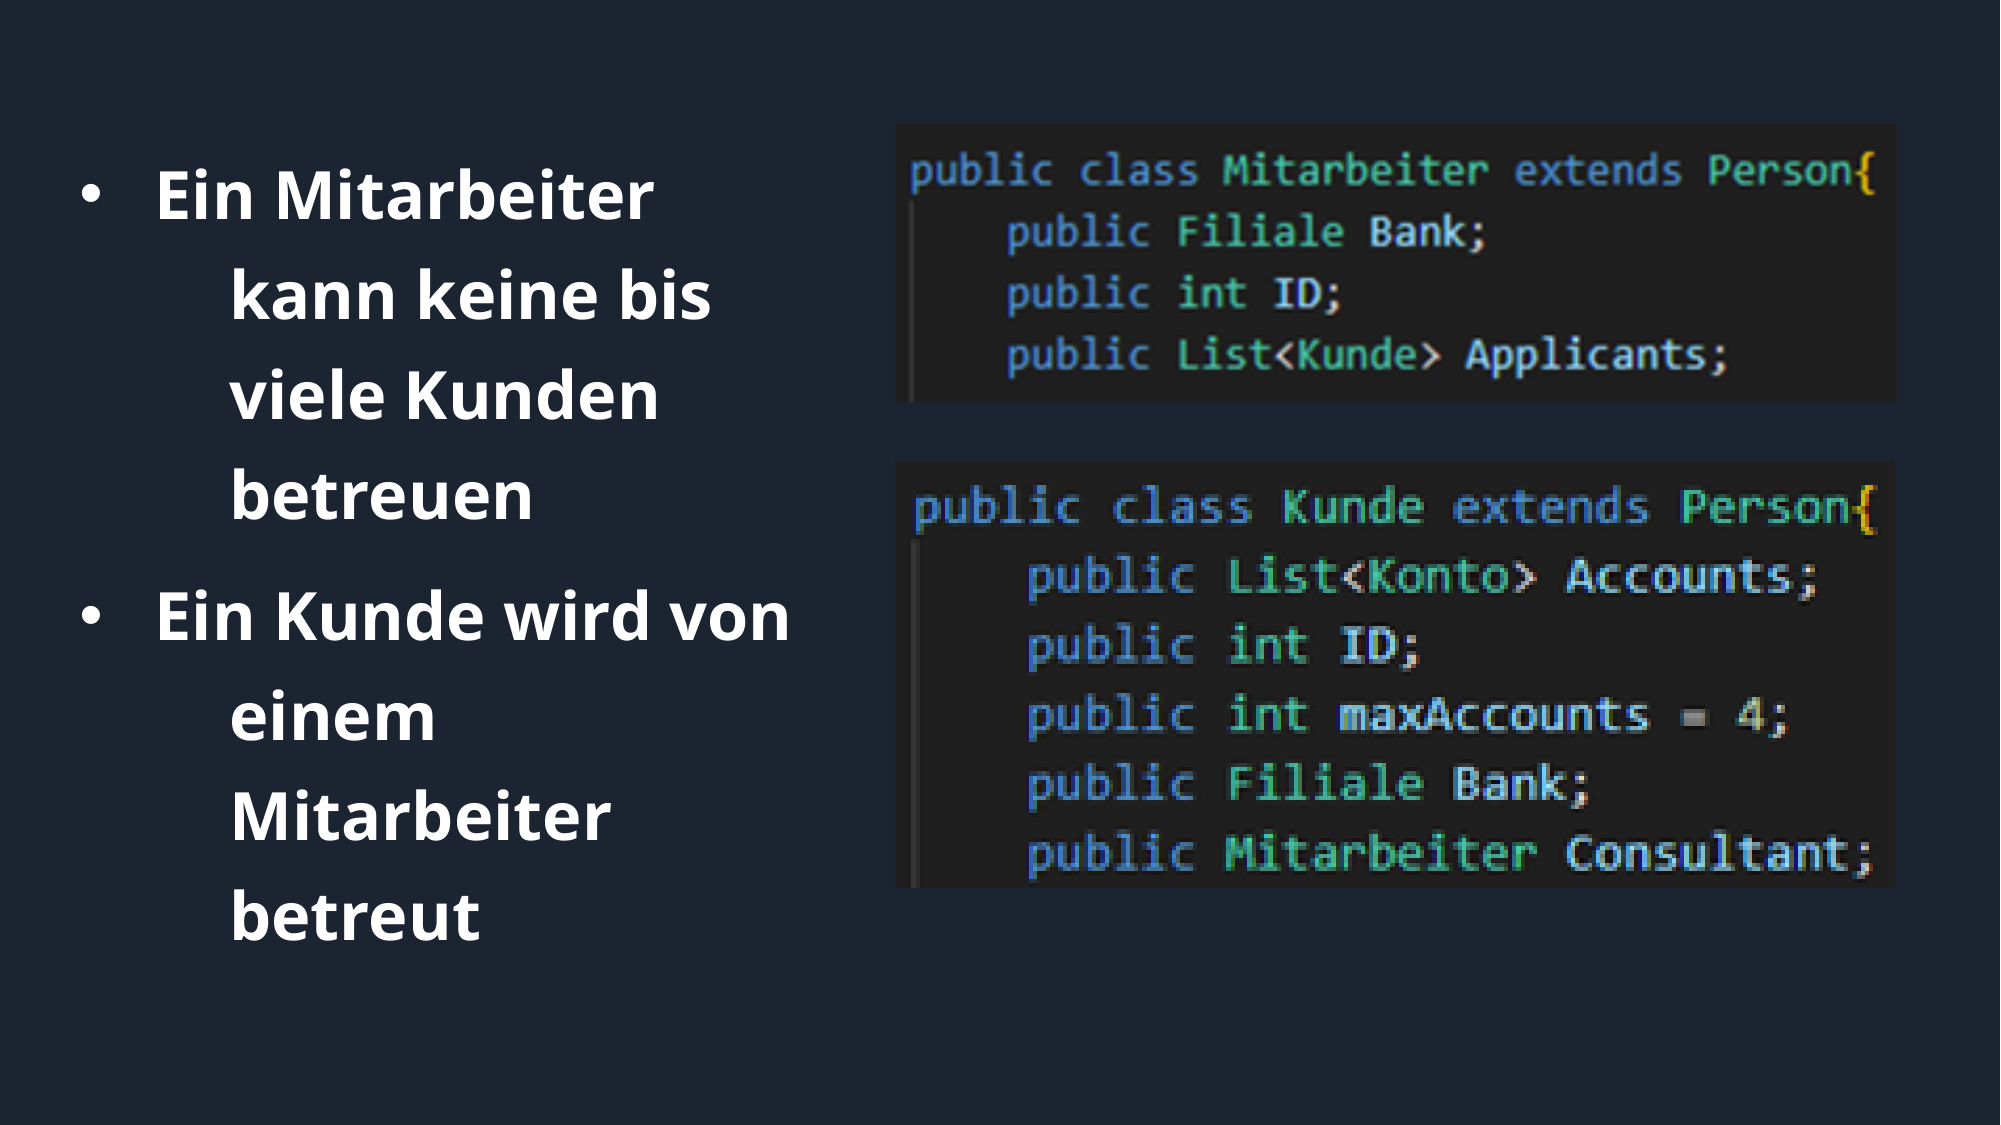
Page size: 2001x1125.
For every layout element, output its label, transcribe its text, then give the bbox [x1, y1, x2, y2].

text_box Ein Mitarbeiter kann keine bis viele Kunden betreuen Ein Kunde wird von einem Mitarbeiter betreut [64, 125, 849, 1074]
picture [895, 461, 1895, 888]
picture [895, 124, 1897, 402]
